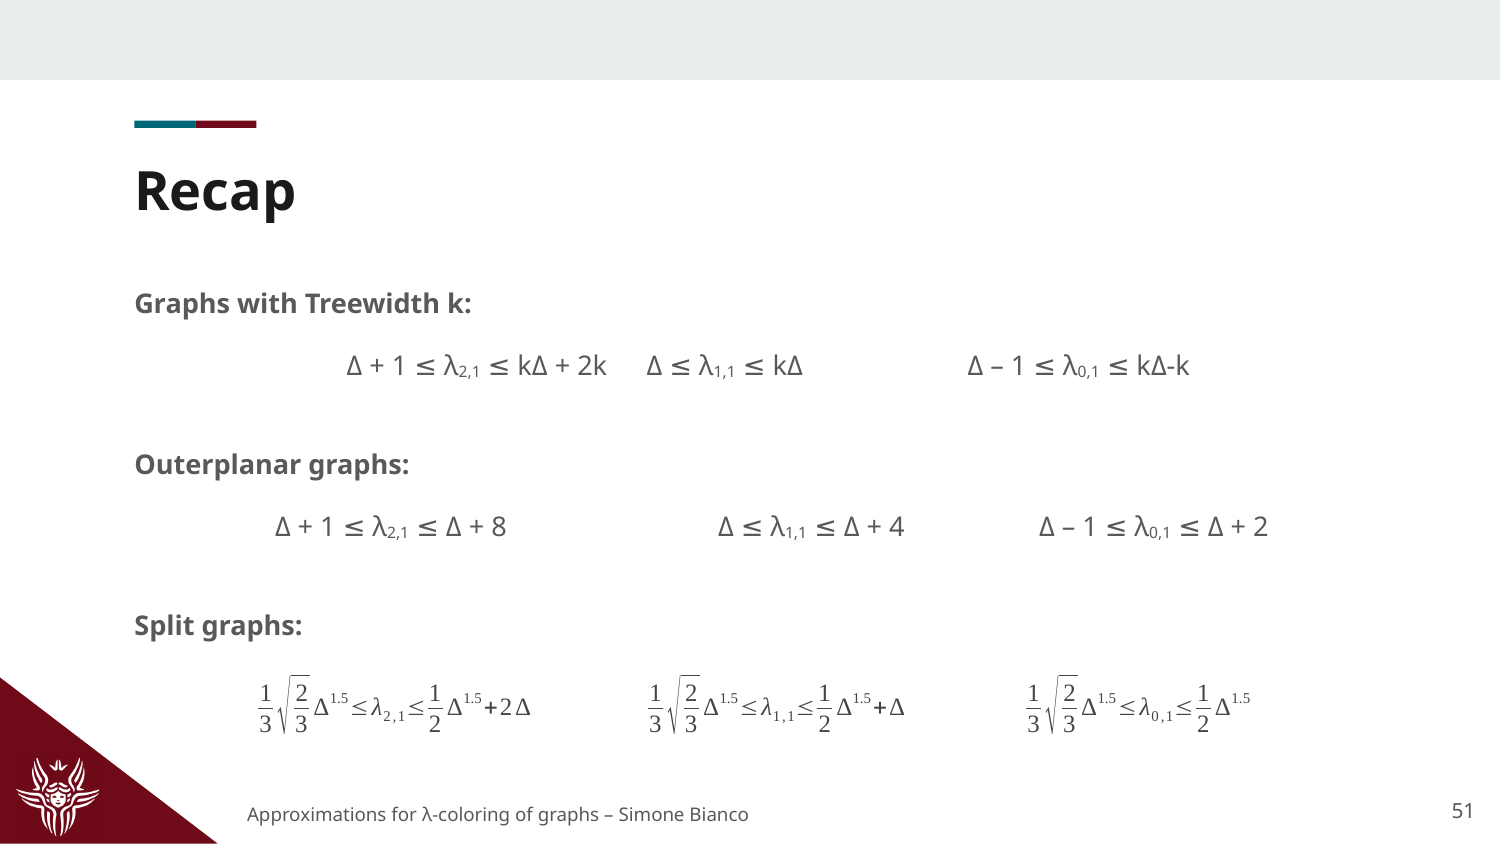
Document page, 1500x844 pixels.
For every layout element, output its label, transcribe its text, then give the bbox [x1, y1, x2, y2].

text_box Approximations for λ-coloring of graphs – Simone Bianco [232, 783, 1193, 839]
title Recap [119, 141, 1381, 230]
list Graphs with Treewidth k: Δ + 1 ≤ λ2,1 ≤ kΔ + 2k Δ ≤ λ1,1 ≤ kΔ Δ – 1 ≤ λ0,1 ≤ kΔ-k Outerplanar graphs: Δ + 1 ≤ λ2,1 ≤ Δ + 8 Δ ≤ λ1,1 ≤ Δ + 4 Δ – 1 ≤ λ0,1 ≤ Δ + 2 Split graphs: [119, 266, 1418, 637]
chart [646, 673, 906, 739]
slide_number <number> [1400, 779, 1491, 844]
picture [16, 758, 100, 839]
chart [1024, 673, 1251, 739]
chart [256, 673, 532, 739]
